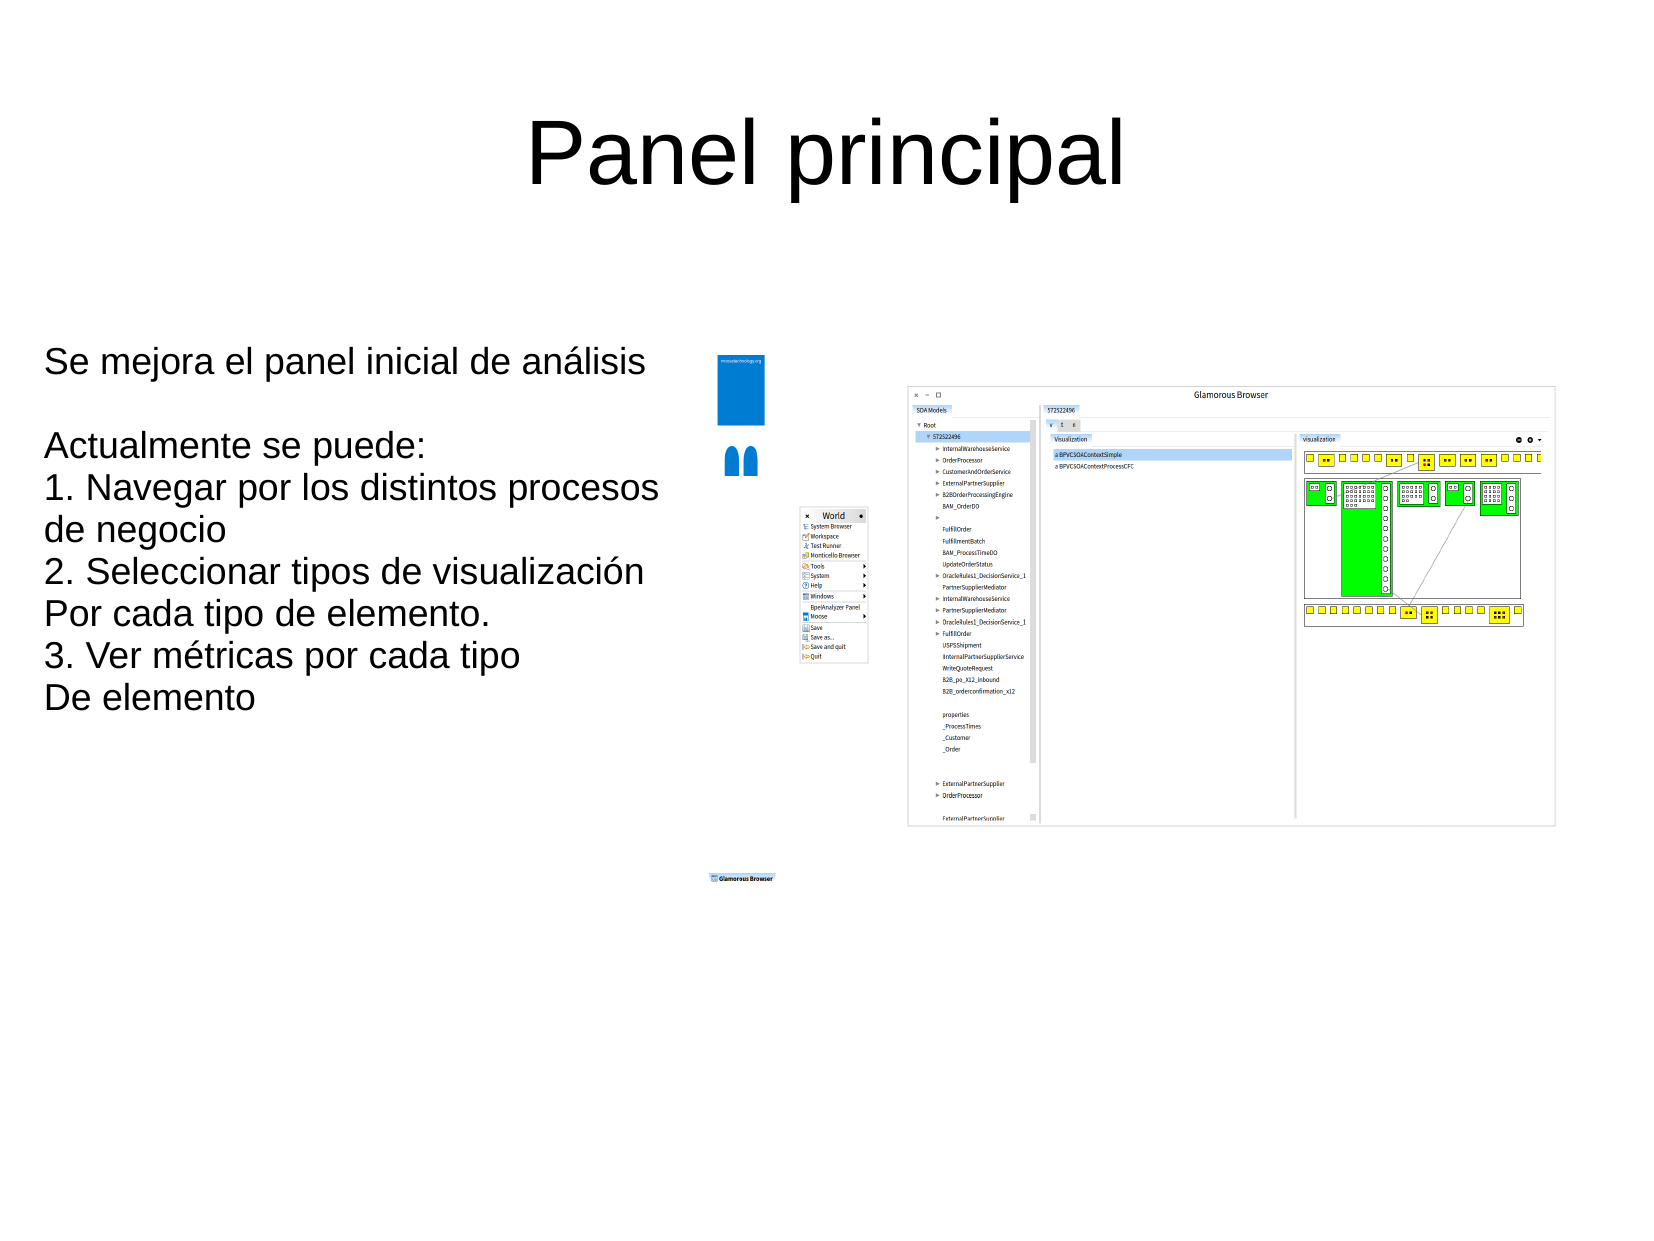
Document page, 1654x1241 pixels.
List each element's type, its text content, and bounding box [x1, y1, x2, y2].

picture [708, 355, 1595, 886]
title Panel principal [82, 49, 1571, 257]
text_box Se mejora el panel inicial de análisis Actualmente se puede: 1. Navegar por los distintos procesos de negocio 2. Seleccionar tipos de visualización Por cada tipo de elemento. 3. Ver métricas por cada tipo De elemento [29, 332, 686, 726]
